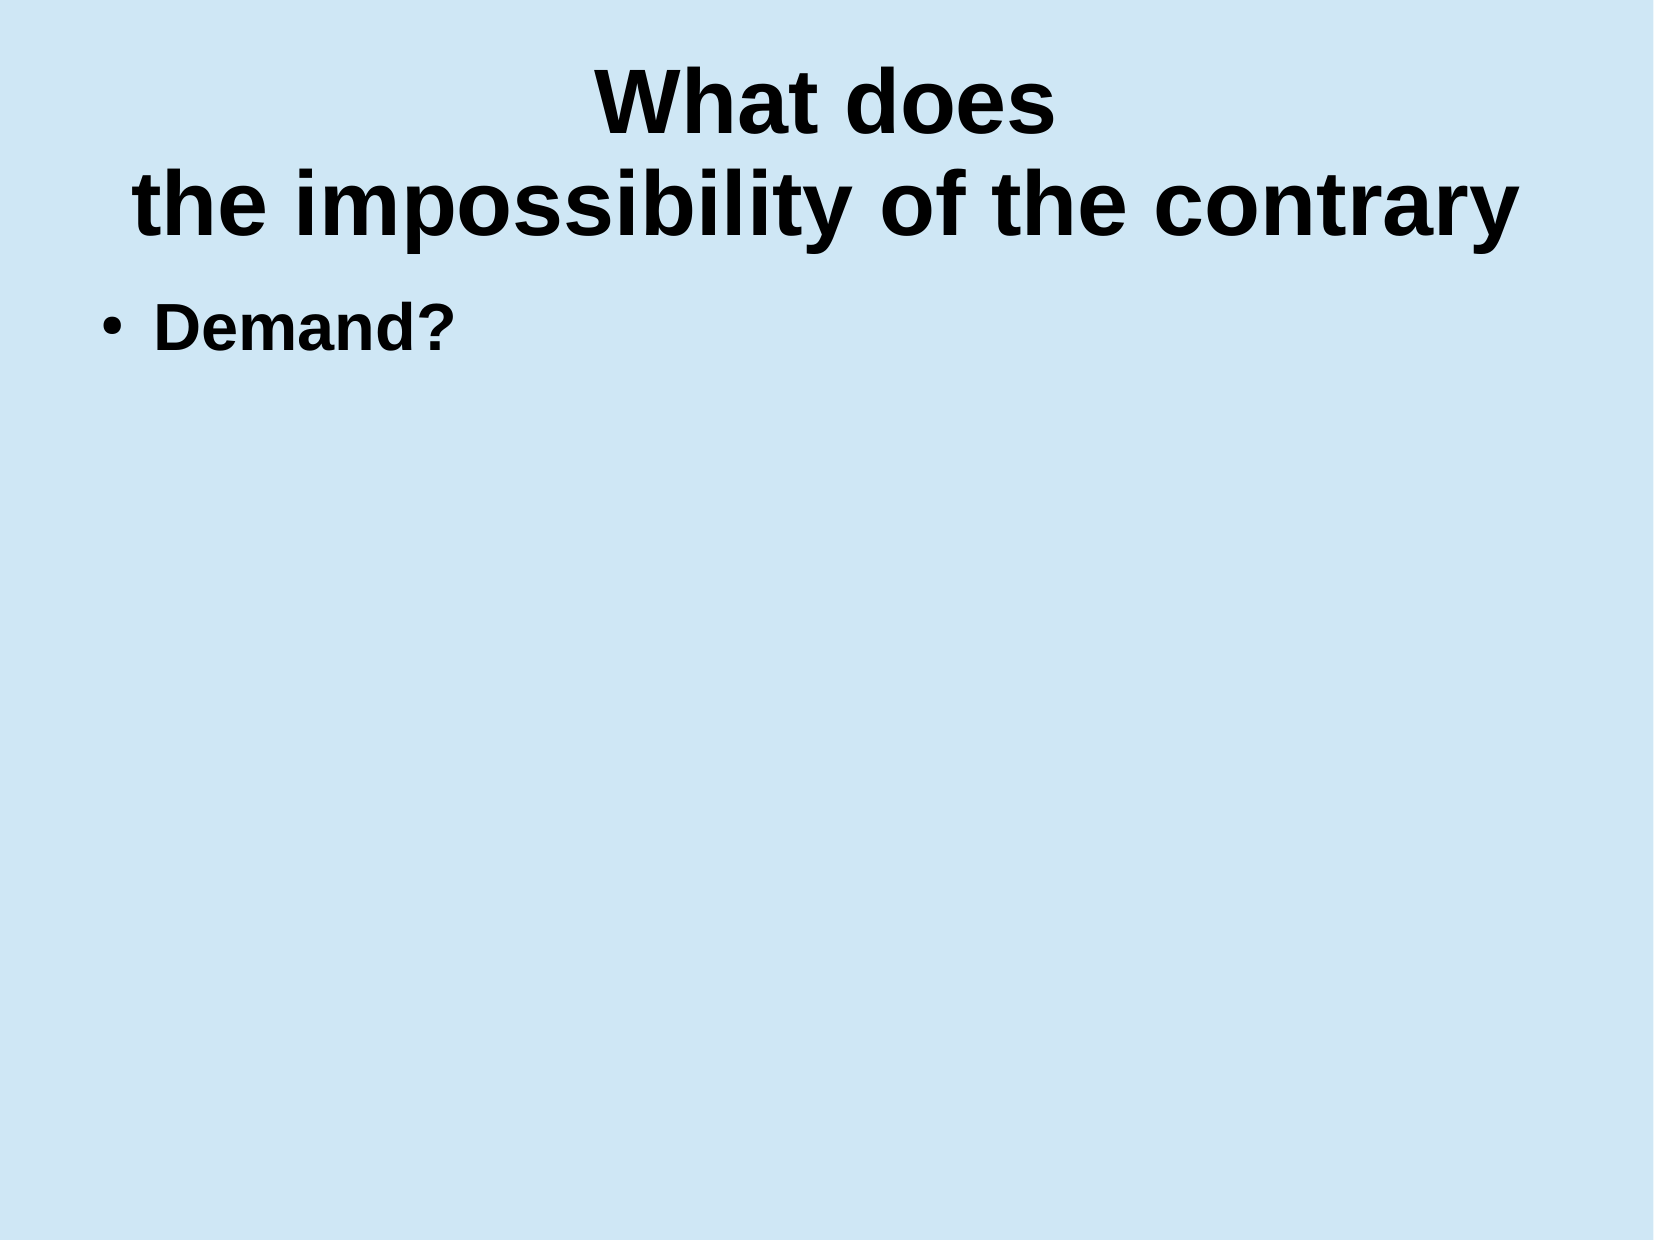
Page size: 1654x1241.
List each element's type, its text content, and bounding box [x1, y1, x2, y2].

title What does the impossibility of the contrary [82, 49, 1571, 257]
list Demand? [82, 290, 1571, 1109]
